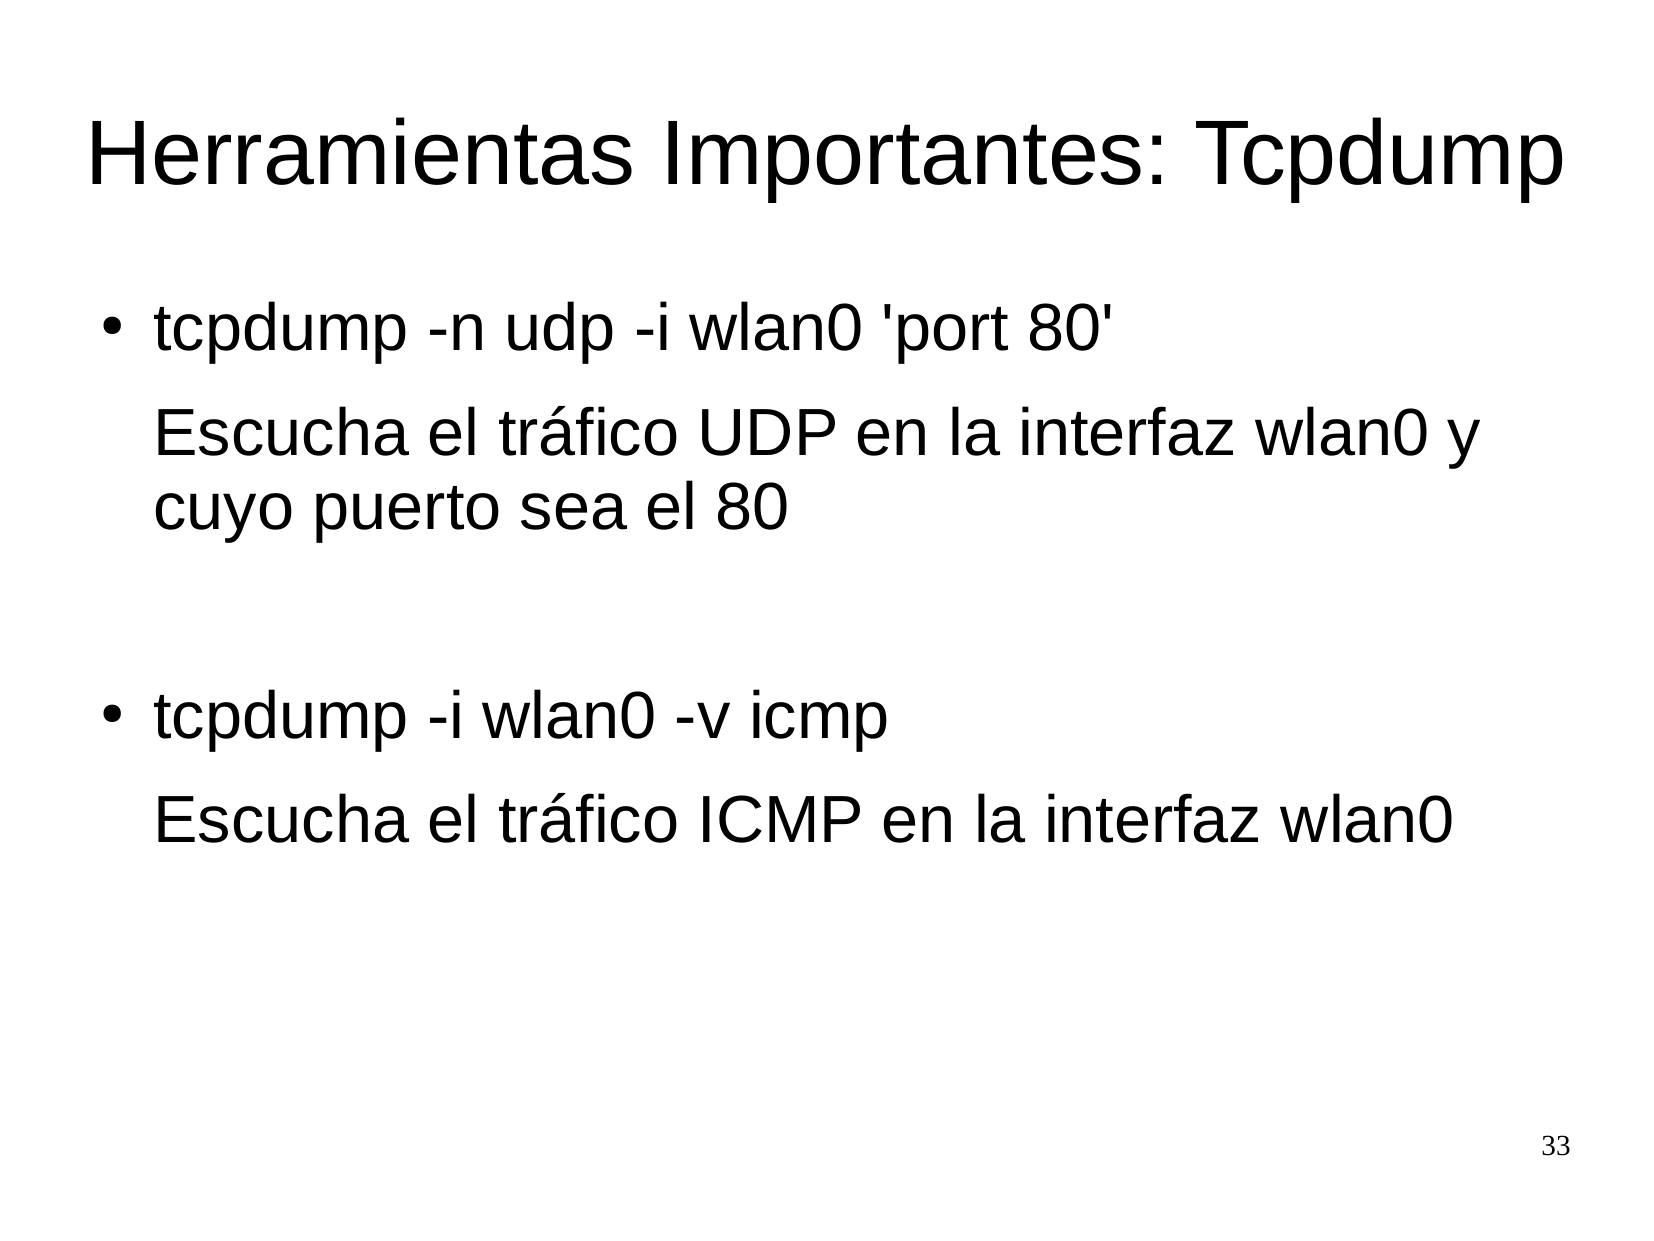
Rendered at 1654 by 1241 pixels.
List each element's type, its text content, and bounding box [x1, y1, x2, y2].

list tcpdump -n udp -i wlan0 'port 80' Escucha el tráfico UDP en la interfaz wlan0 y cuyo puerto sea el 80 tcpdump -i wlan0 -v icmp Escucha el tráfico ICMP en la interfaz wlan0 [82, 290, 1538, 1010]
title Herramientas Importantes: Tcpdump [82, 49, 1571, 257]
